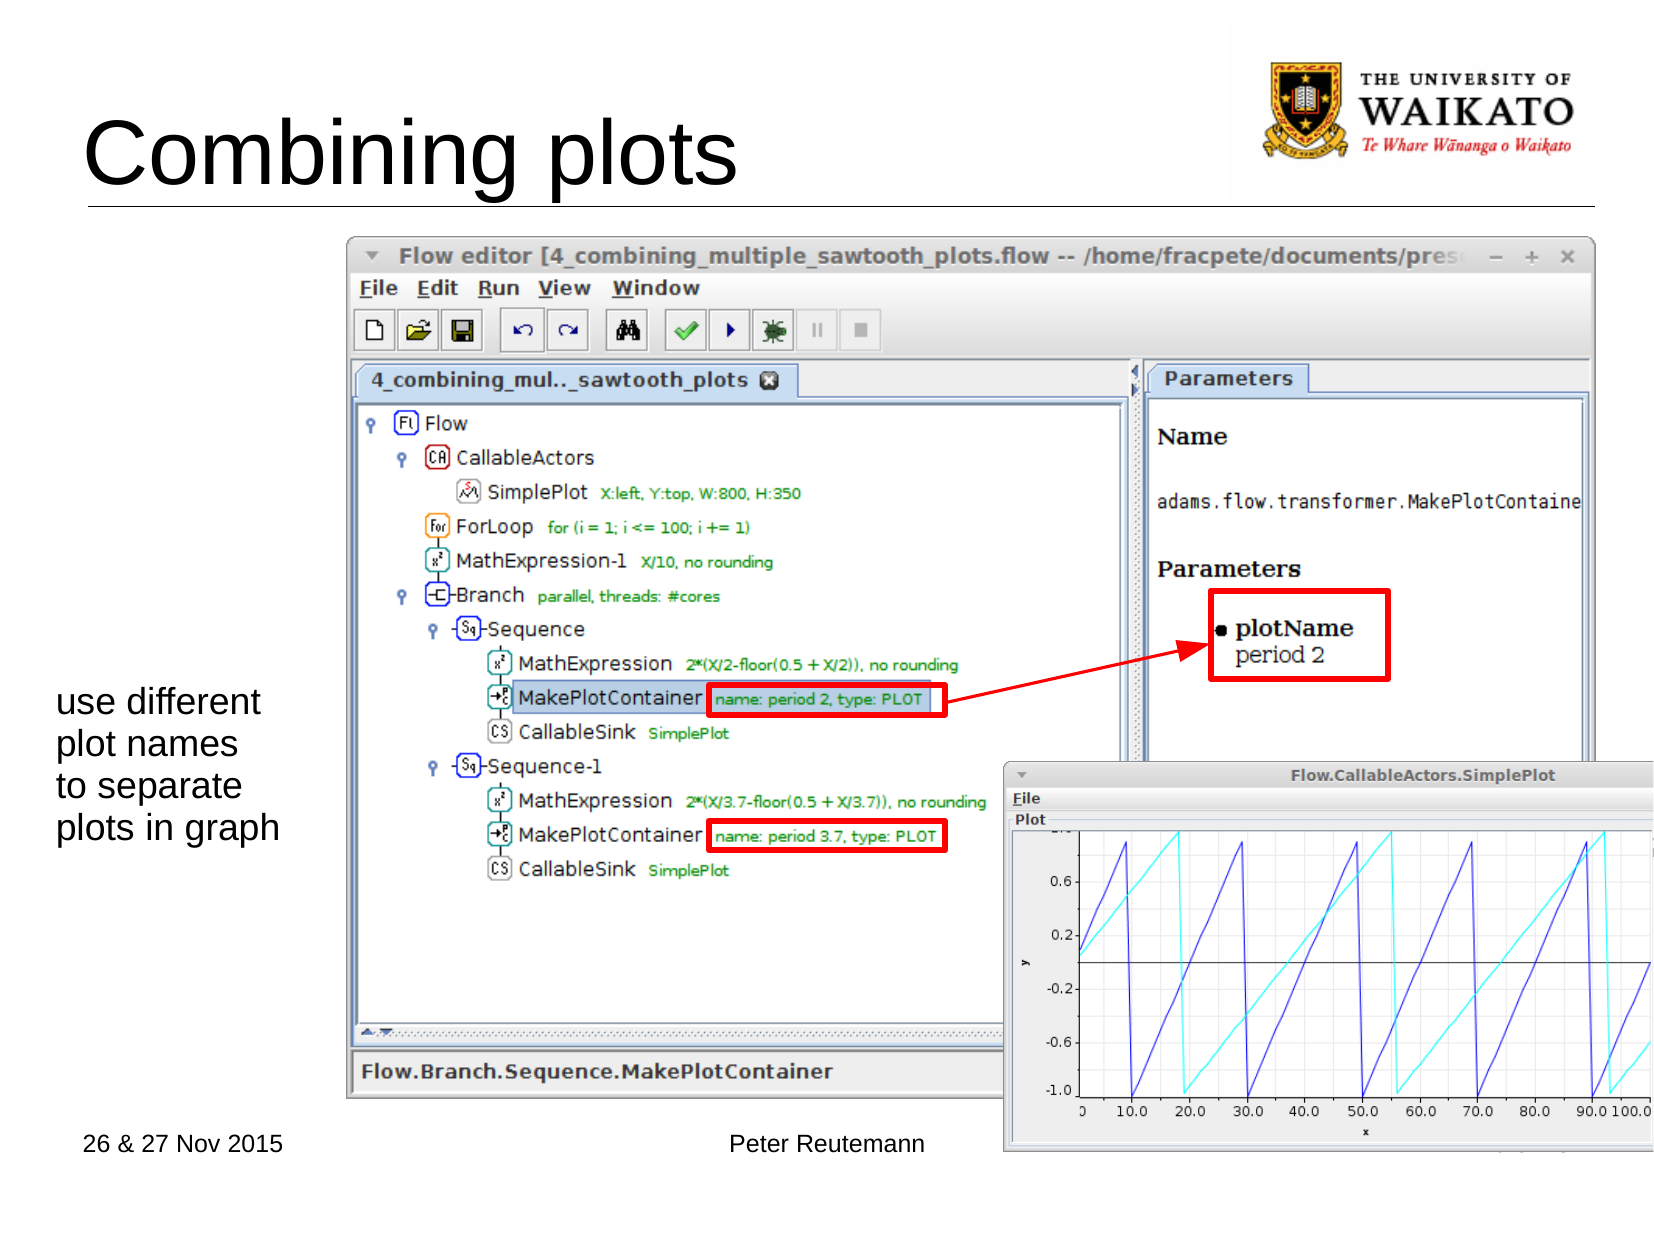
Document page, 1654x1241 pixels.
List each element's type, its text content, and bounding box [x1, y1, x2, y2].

title Combining plots [82, 49, 1571, 257]
picture [1228, 24, 1619, 201]
picture [346, 236, 1654, 1152]
text_box use different plot names to separate plots in graph [41, 673, 296, 857]
